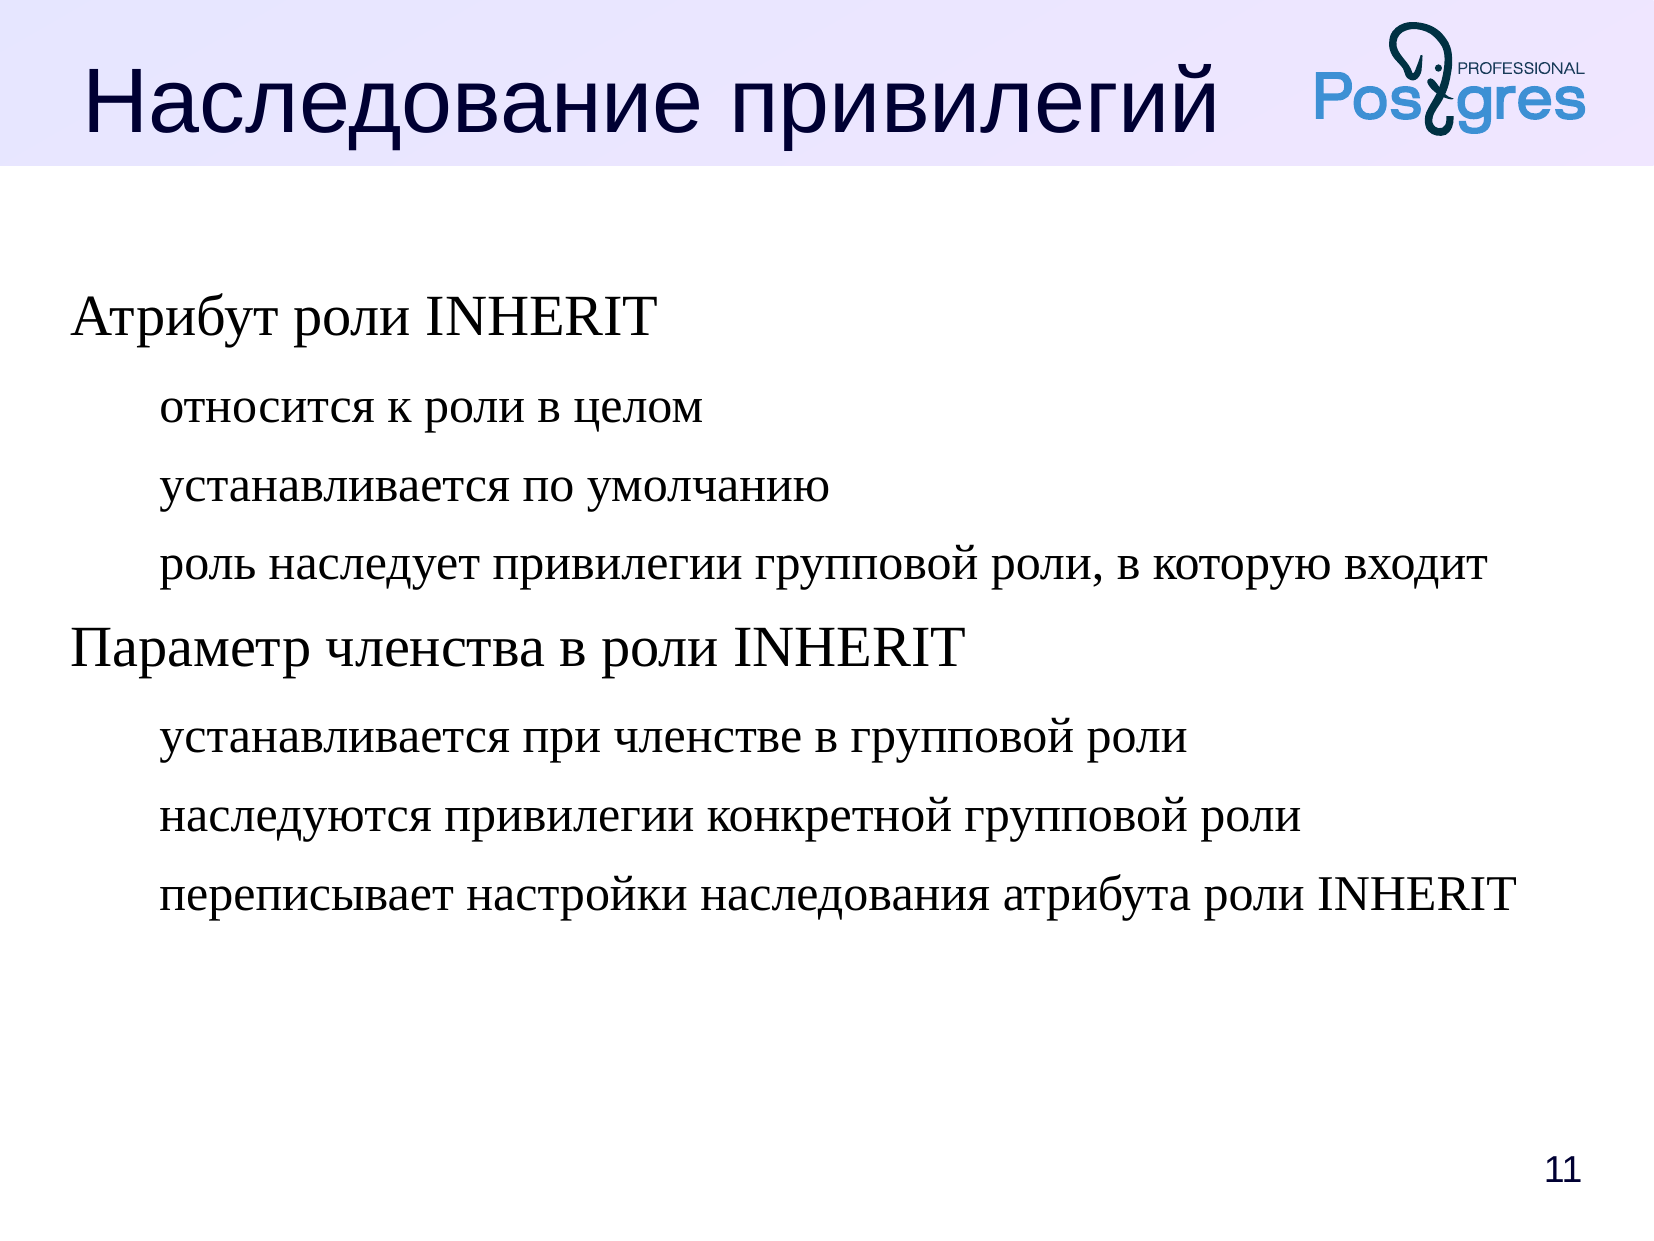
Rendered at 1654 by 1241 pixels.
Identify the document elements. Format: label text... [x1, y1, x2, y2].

title Наследование привилегий [82, 49, 1252, 153]
list Атрибут роли INHERIT относится к роли в целом устанавливается по умолчанию роль наследует привилегии групповой роли, в которую входит Параметр членства в роли INHERIT устанавливается при членстве в групповой роли наследуются привилегии конкретной групповой роли переписывает настройки наследования атрибута роли INHERIT [70, 283, 1583, 1134]
